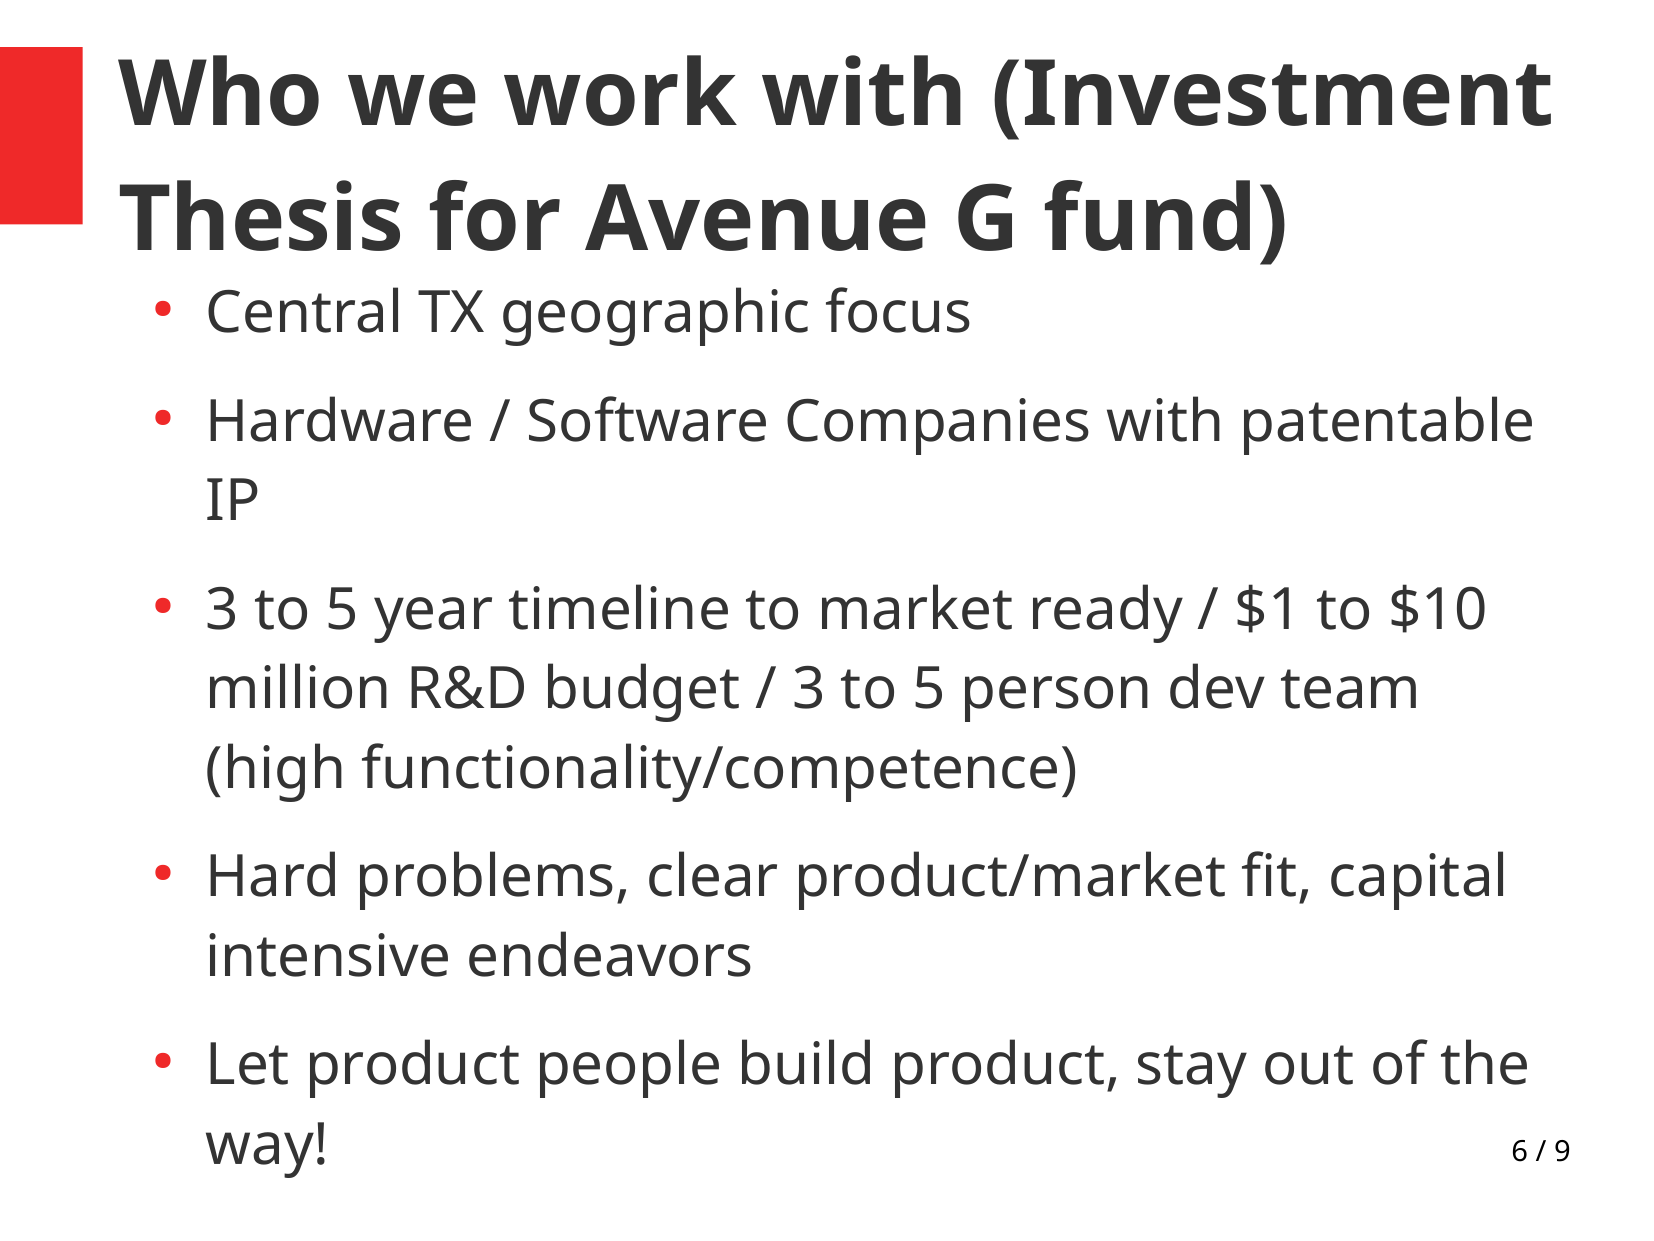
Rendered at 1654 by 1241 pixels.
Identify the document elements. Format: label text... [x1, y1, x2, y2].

list Central TX geographic focus Hardware / Software Companies with patentable IP 3 to 5 year timeline to market ready / $1 to $10 million R&D budget / 3 to 5 person dev team (high functionality/competence) Hard problems, clear product/market fit, capital intensive endeavors Let product people build product, stay out of the way! [135, 270, 1553, 991]
title Who we work with (Investment Thesis for Avenue G fund) [118, 27, 1571, 278]
